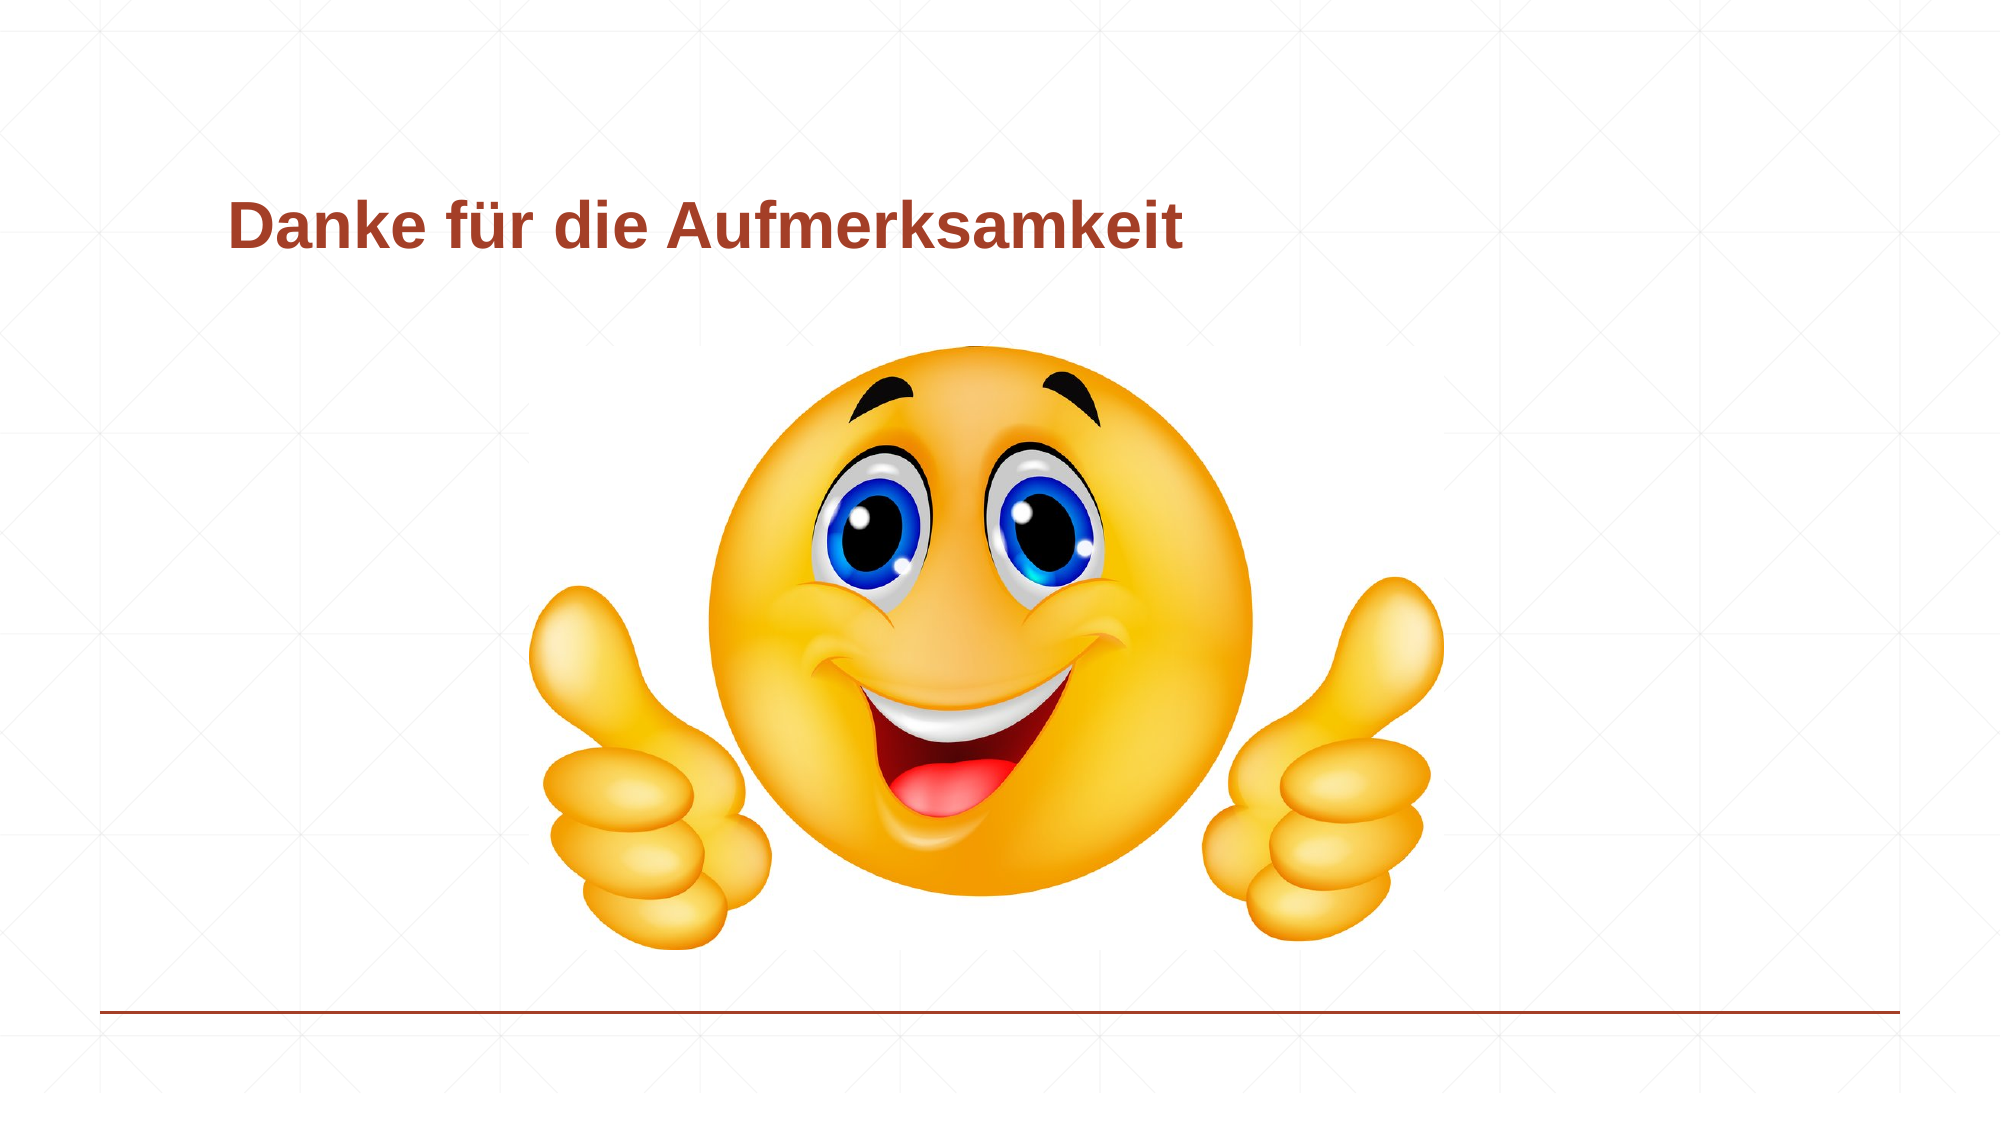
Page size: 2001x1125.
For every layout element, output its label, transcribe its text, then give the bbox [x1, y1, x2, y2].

title Danke für die Aufmerksamkeit [212, 82, 1788, 271]
picture [529, 346, 1444, 950]
